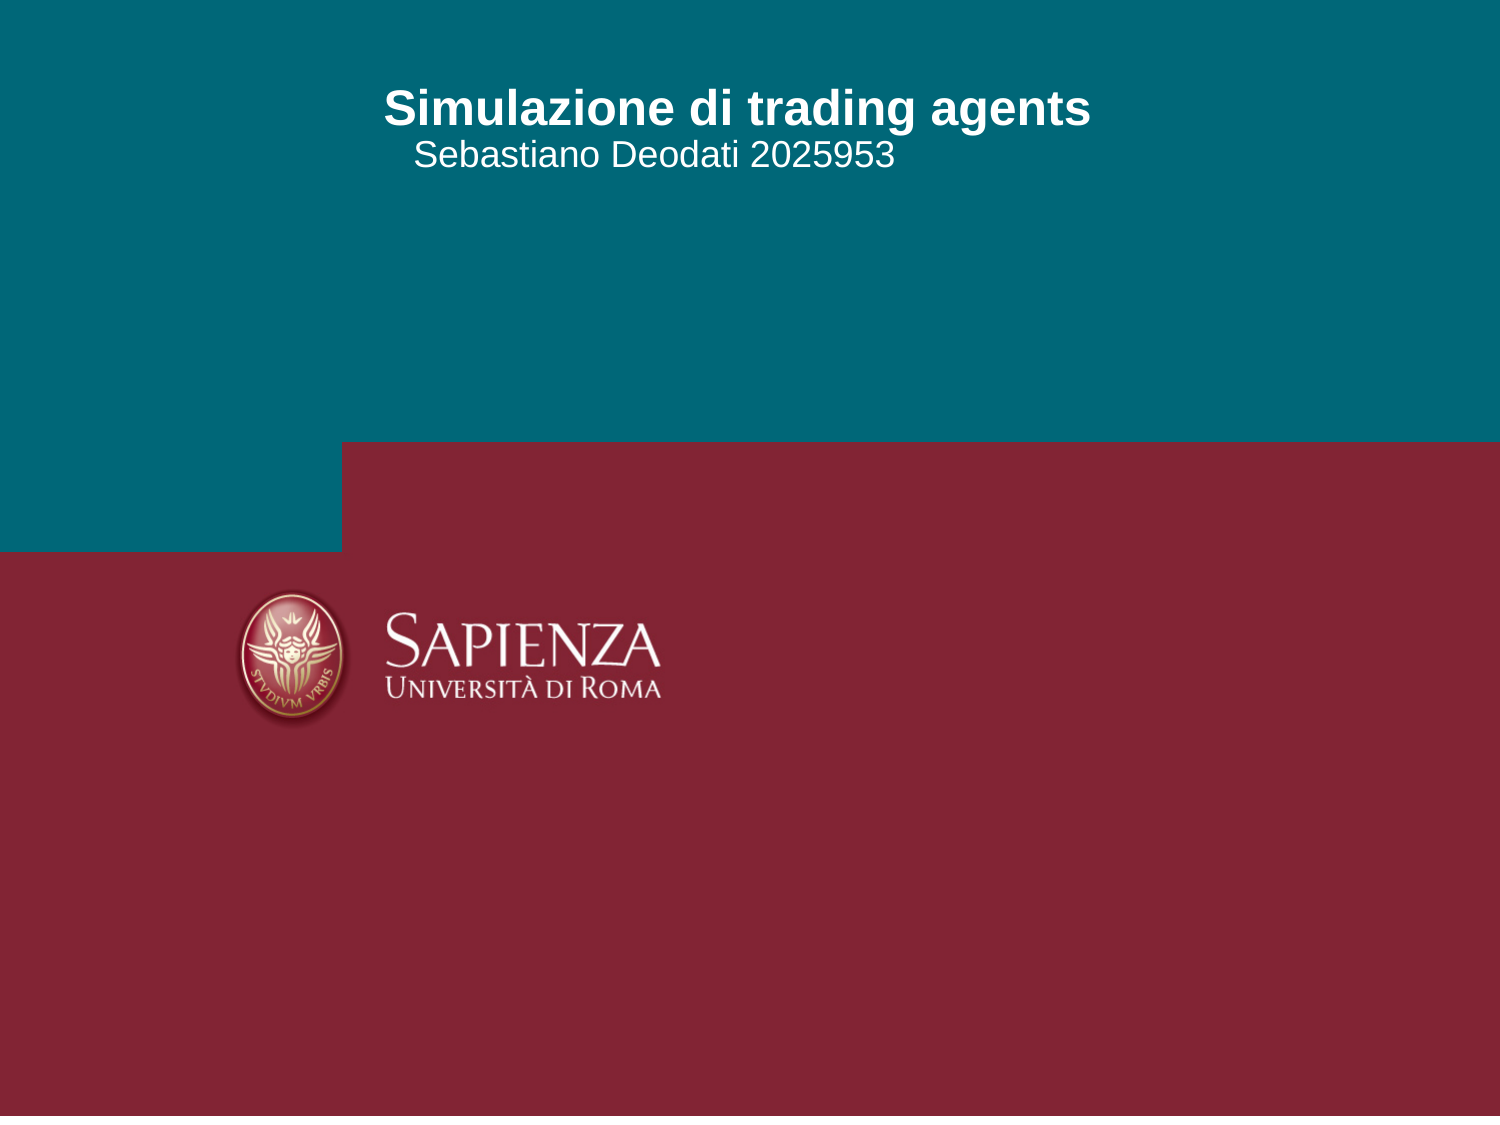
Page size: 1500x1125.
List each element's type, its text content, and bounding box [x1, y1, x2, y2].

picture [0, 442, 1500, 1116]
subtitle Sebastiano Deodati 2025953 [413, 130, 1375, 243]
text_box [0, 0, 1500, 552]
title Simulazione di trading agents [368, 67, 1369, 163]
